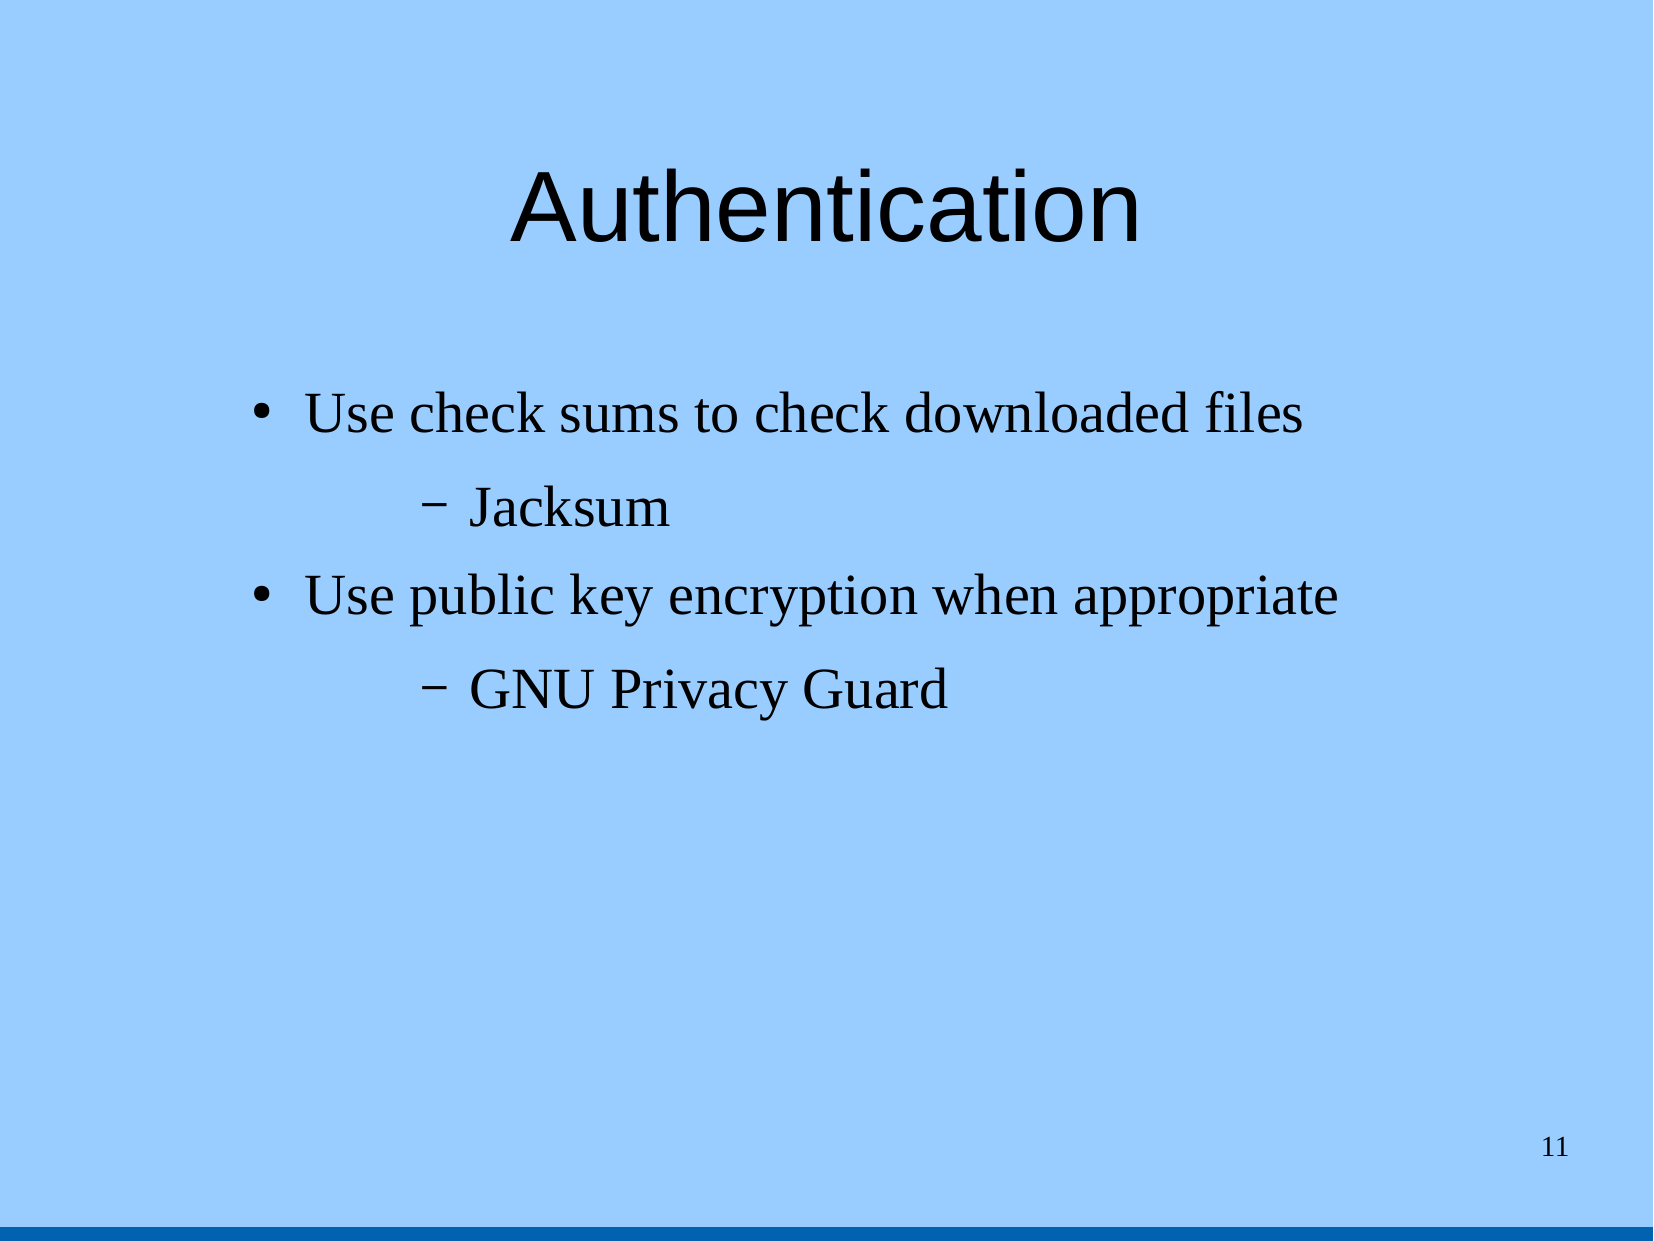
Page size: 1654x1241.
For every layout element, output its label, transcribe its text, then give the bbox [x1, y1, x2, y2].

title Authentication [121, 102, 1533, 311]
list Use check sums to check downloaded files Jacksum Use public key encryption when appropriate GNU Privacy Guard [233, 380, 1500, 898]
